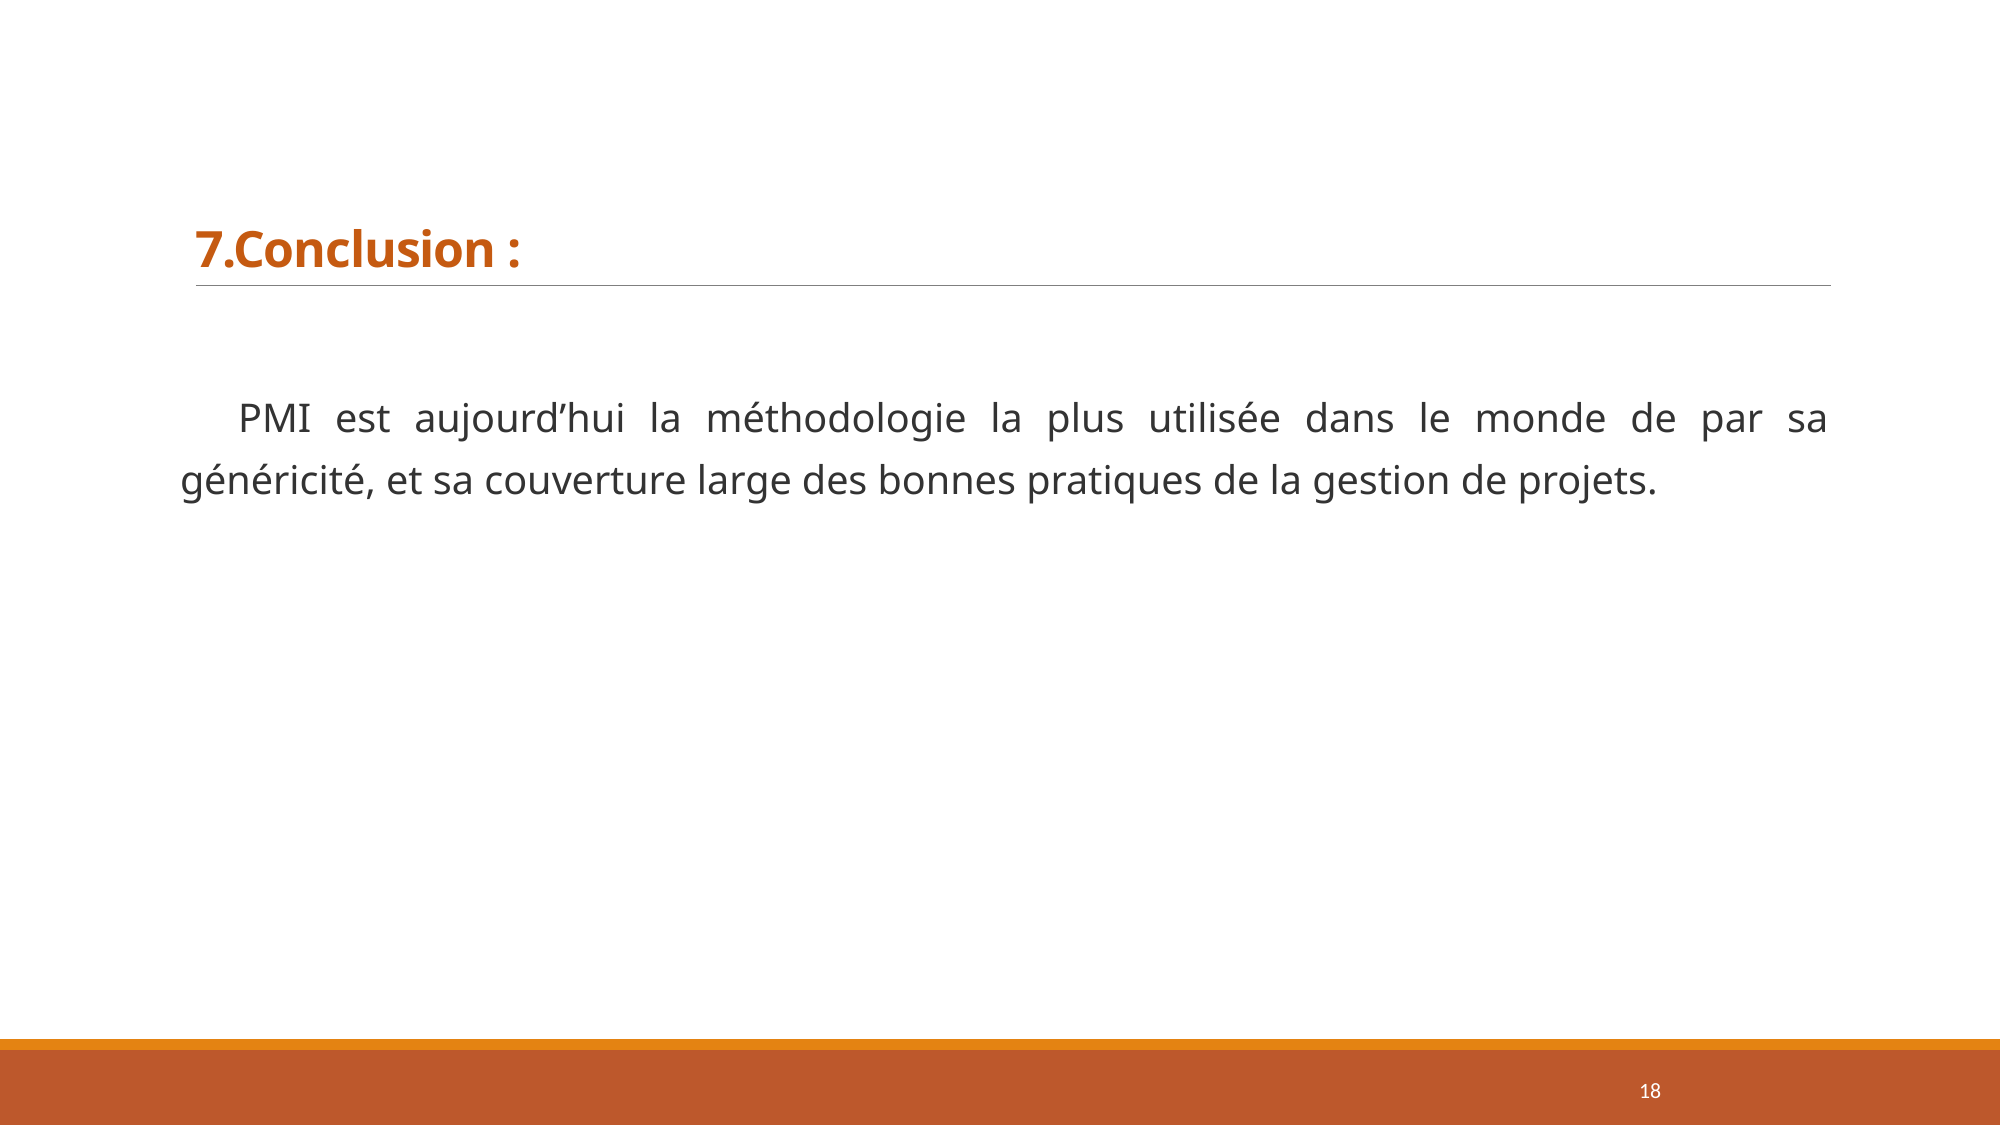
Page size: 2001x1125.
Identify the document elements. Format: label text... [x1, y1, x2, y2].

text_box [1624, 1059, 1840, 1120]
title 7.Conclusion : [180, 47, 1831, 285]
list PMI est aujourd’hui la méthodologie la plus utilisée dans le monde de par sa généricité, et sa couverture large des bonnes pratiques de la gestion de projets. [180, 285, 1831, 963]
